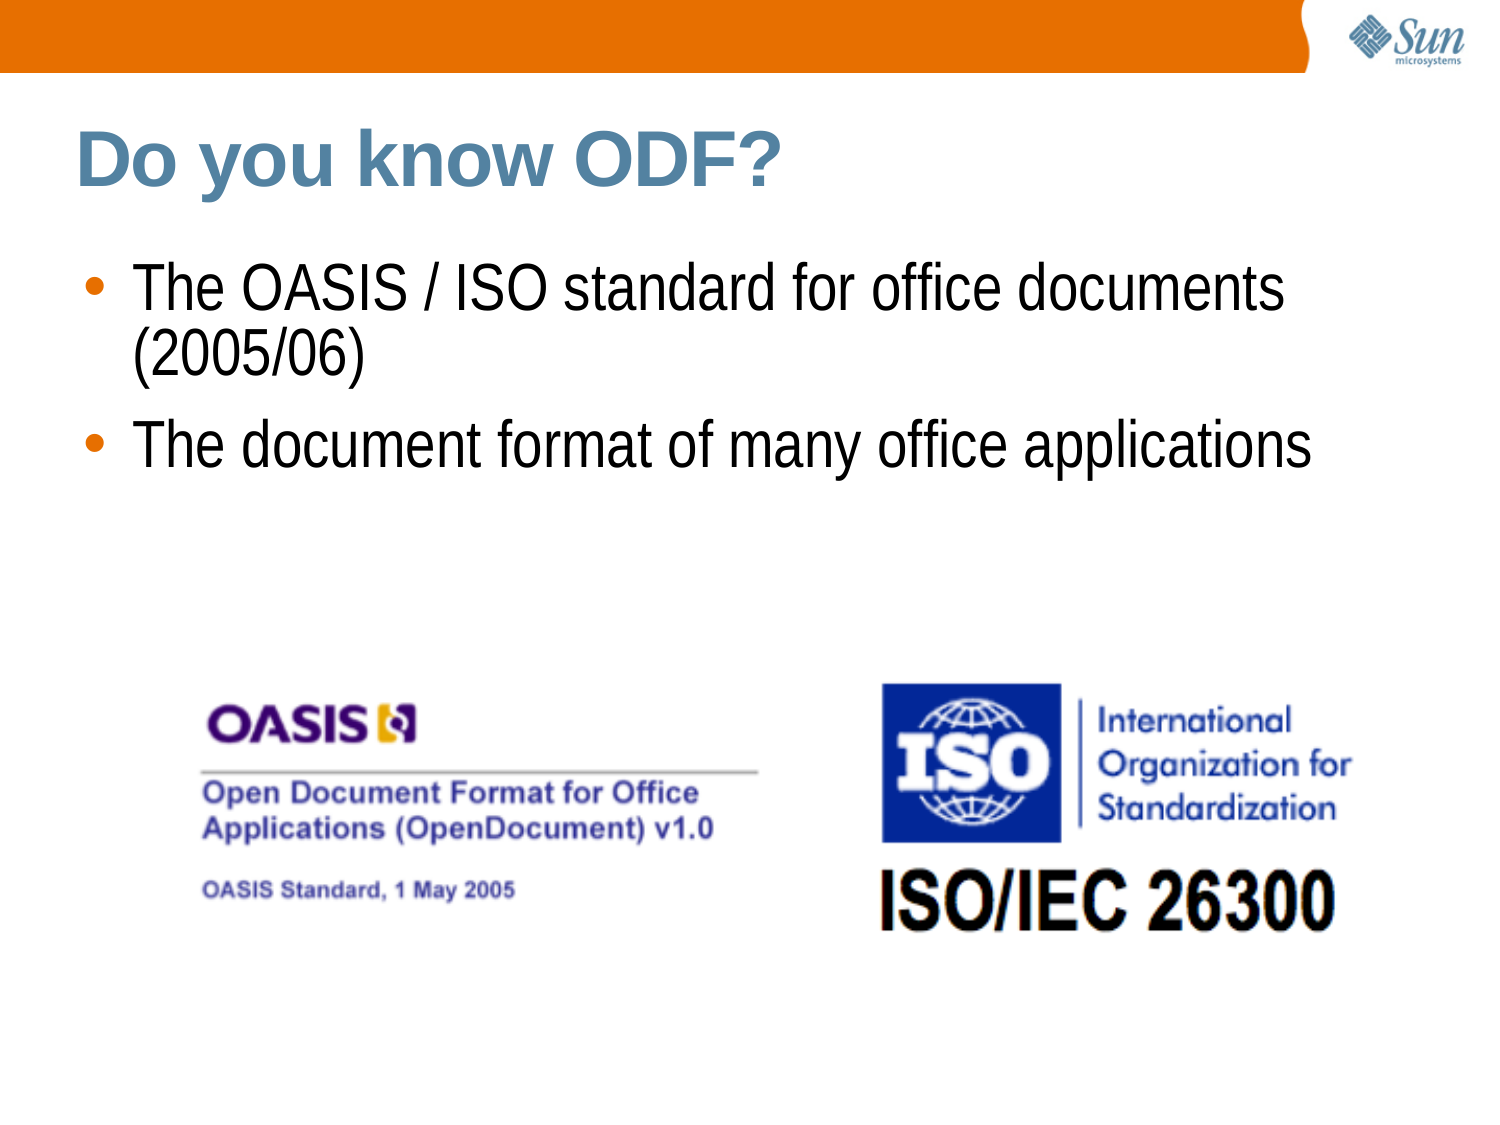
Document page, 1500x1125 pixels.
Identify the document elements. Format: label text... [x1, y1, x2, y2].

list The OASIS / ISO standard for office documents (2005/06) The document format of many office applications [64, 258, 1401, 1062]
picture [0, 0, 1500, 73]
title Do you know ODF? [75, 123, 1437, 227]
picture [128, 630, 1385, 975]
